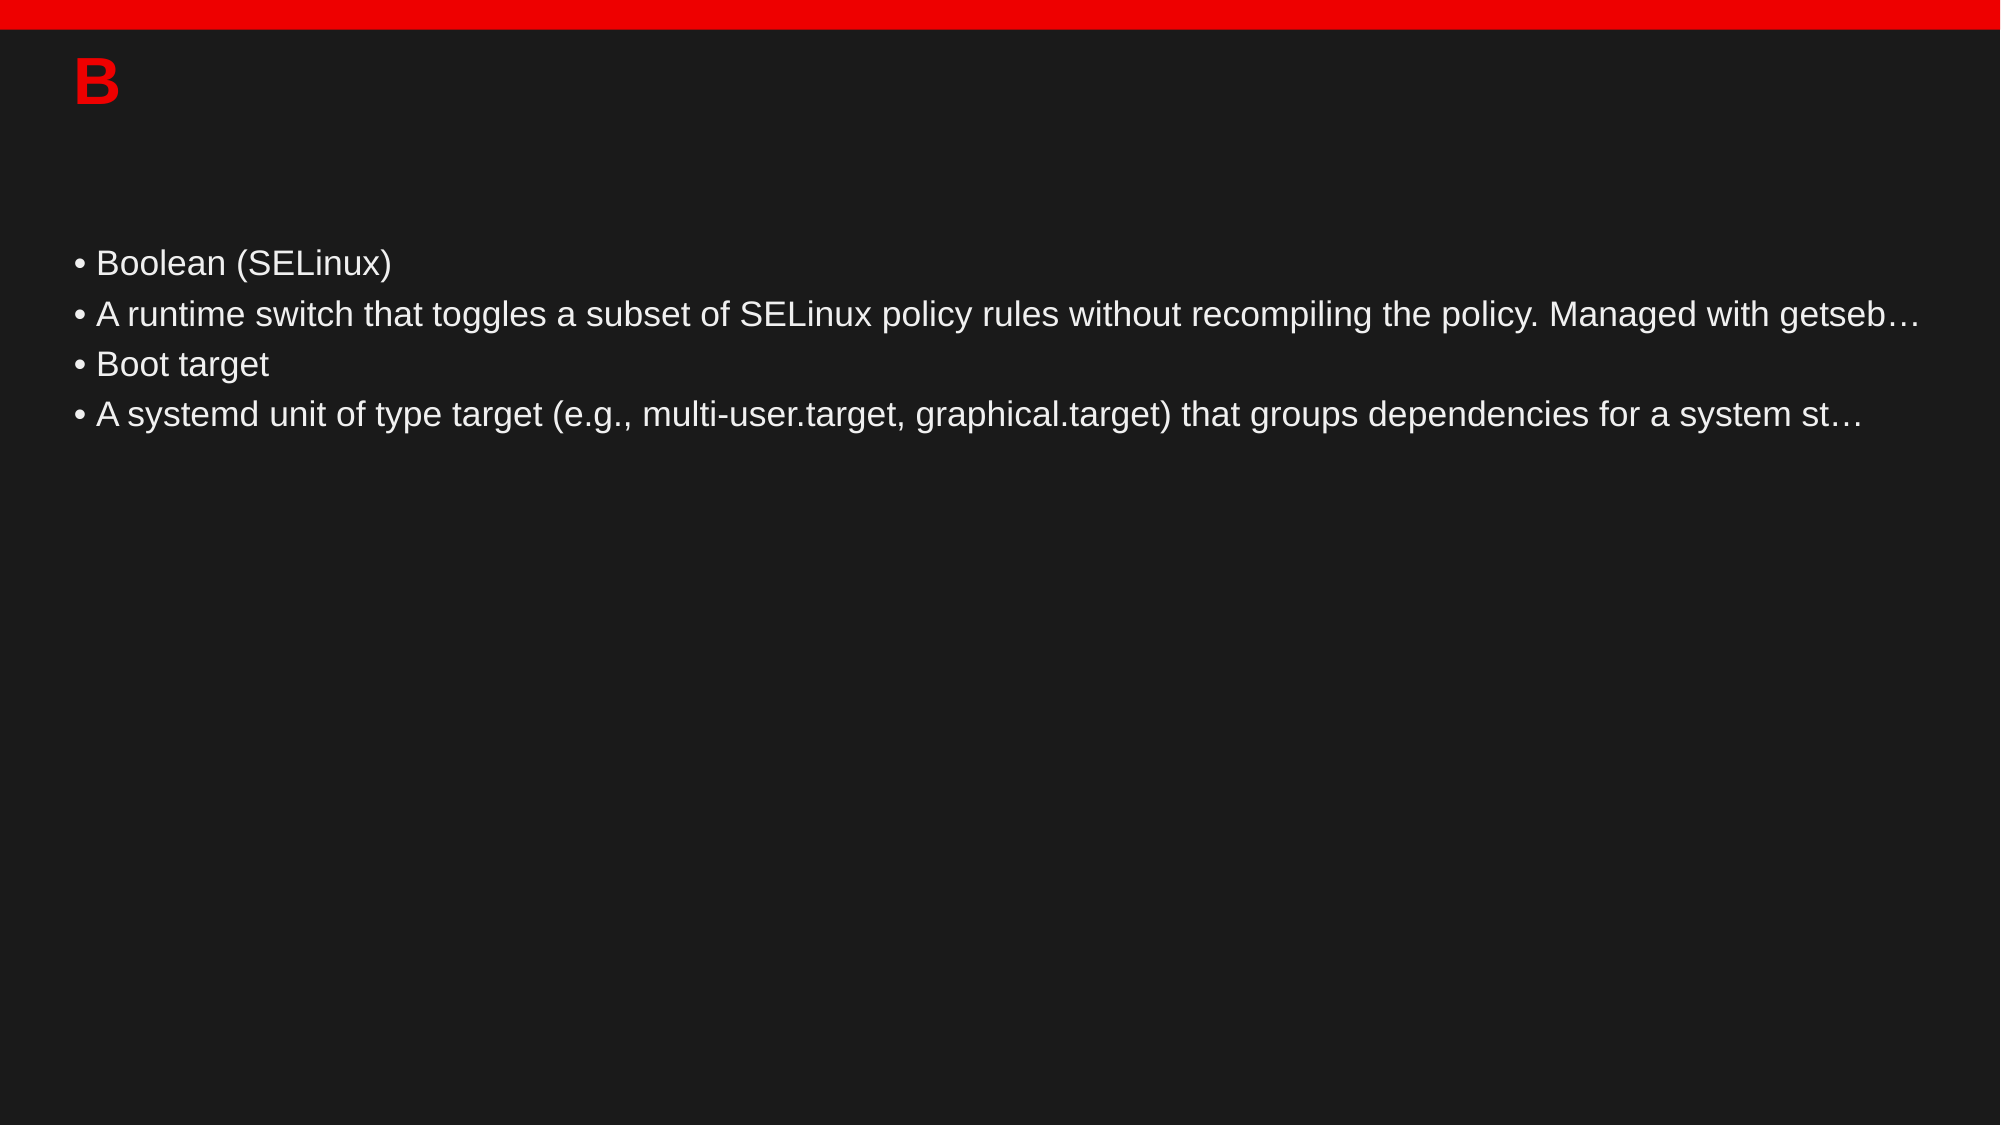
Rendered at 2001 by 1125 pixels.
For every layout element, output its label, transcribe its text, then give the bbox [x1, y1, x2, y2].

text_box B [59, 36, 1942, 208]
text_box • Boolean (SELinux) • A runtime switch that toggles a subset of SELinux policy rules without recompiling the policy. Managed with getseb… • Boot target • A systemd unit of type target (e.g., multi-user.target, graphical.target) that groups dependencies for a system st… [59, 236, 1942, 1037]
text_box [0, 0, 2001, 30]
